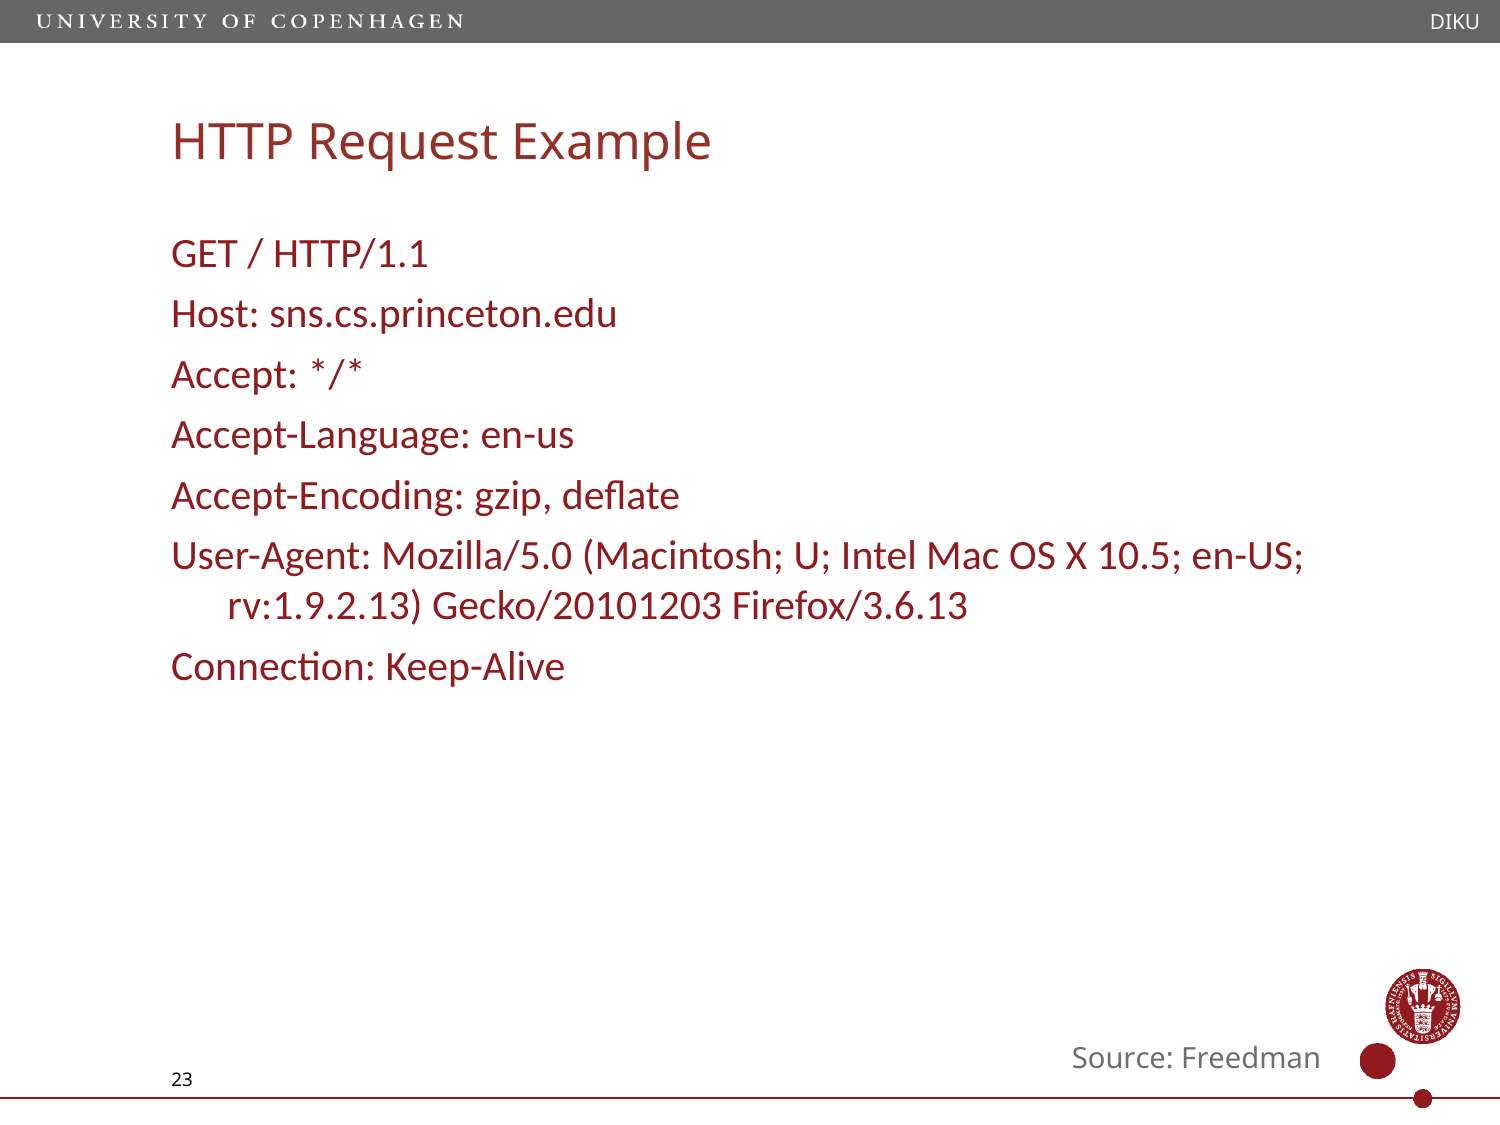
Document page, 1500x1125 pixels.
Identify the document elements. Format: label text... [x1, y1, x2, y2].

list GET / HTTP/1.1 Host: sns.cs.princeton.edu Accept: */* Accept-Language: en-us Accept-Encoding: gzip, deflate User-Agent: Mozilla/5.0 (Macintosh; U; Intel Mac OS X 10.5; en-US; rv:1.9.2.13) Gecko/20101203 Firefox/3.6.13 Connection: Keep-Alive [171, 225, 1329, 900]
picture [0, 910, 1500, 1122]
text_box <number> [171, 1067, 522, 1092]
text_box Source: Freedman [1057, 1031, 1377, 1083]
text_box DIKU [469, 0, 1495, 43]
title HTTP Request Example [171, 75, 1329, 171]
